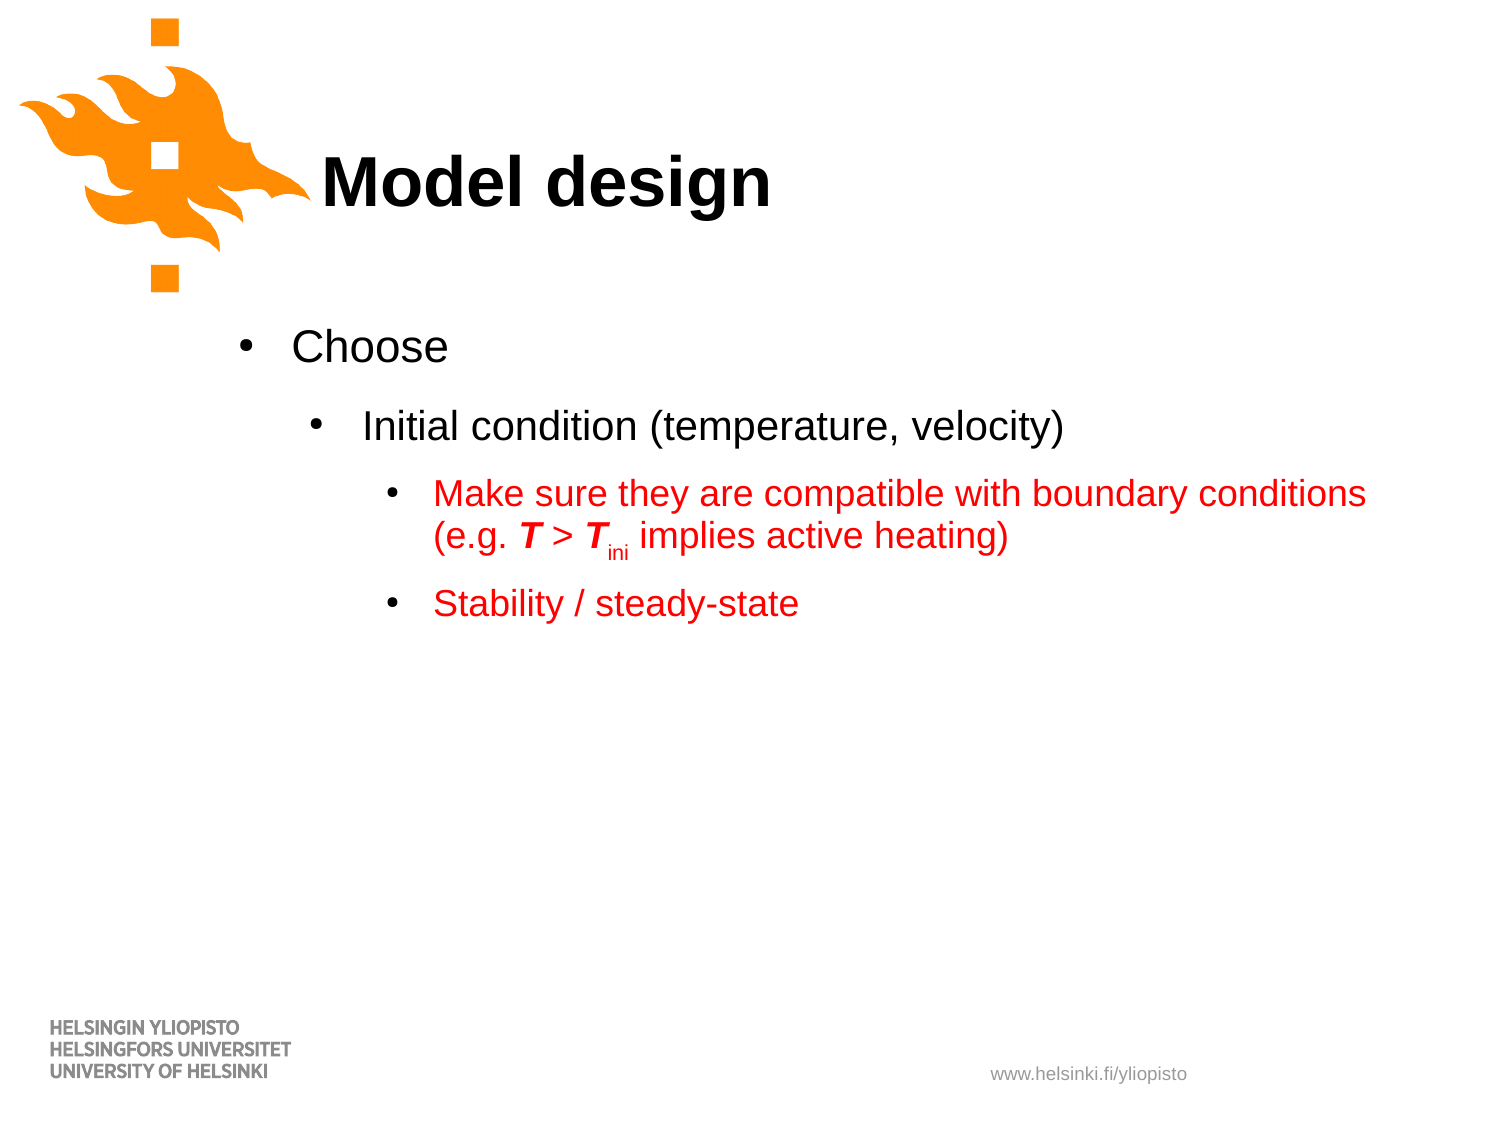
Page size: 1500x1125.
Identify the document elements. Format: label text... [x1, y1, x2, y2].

list Choose Initial condition (temperature, velocity) Make sure they are compatible with boundary conditions (e.g. T > Tini implies active heating) Stability / steady-state [220, 321, 1447, 974]
title Model design [321, 87, 1447, 276]
picture [32, 1001, 309, 1096]
picture [0, 0, 337, 318]
